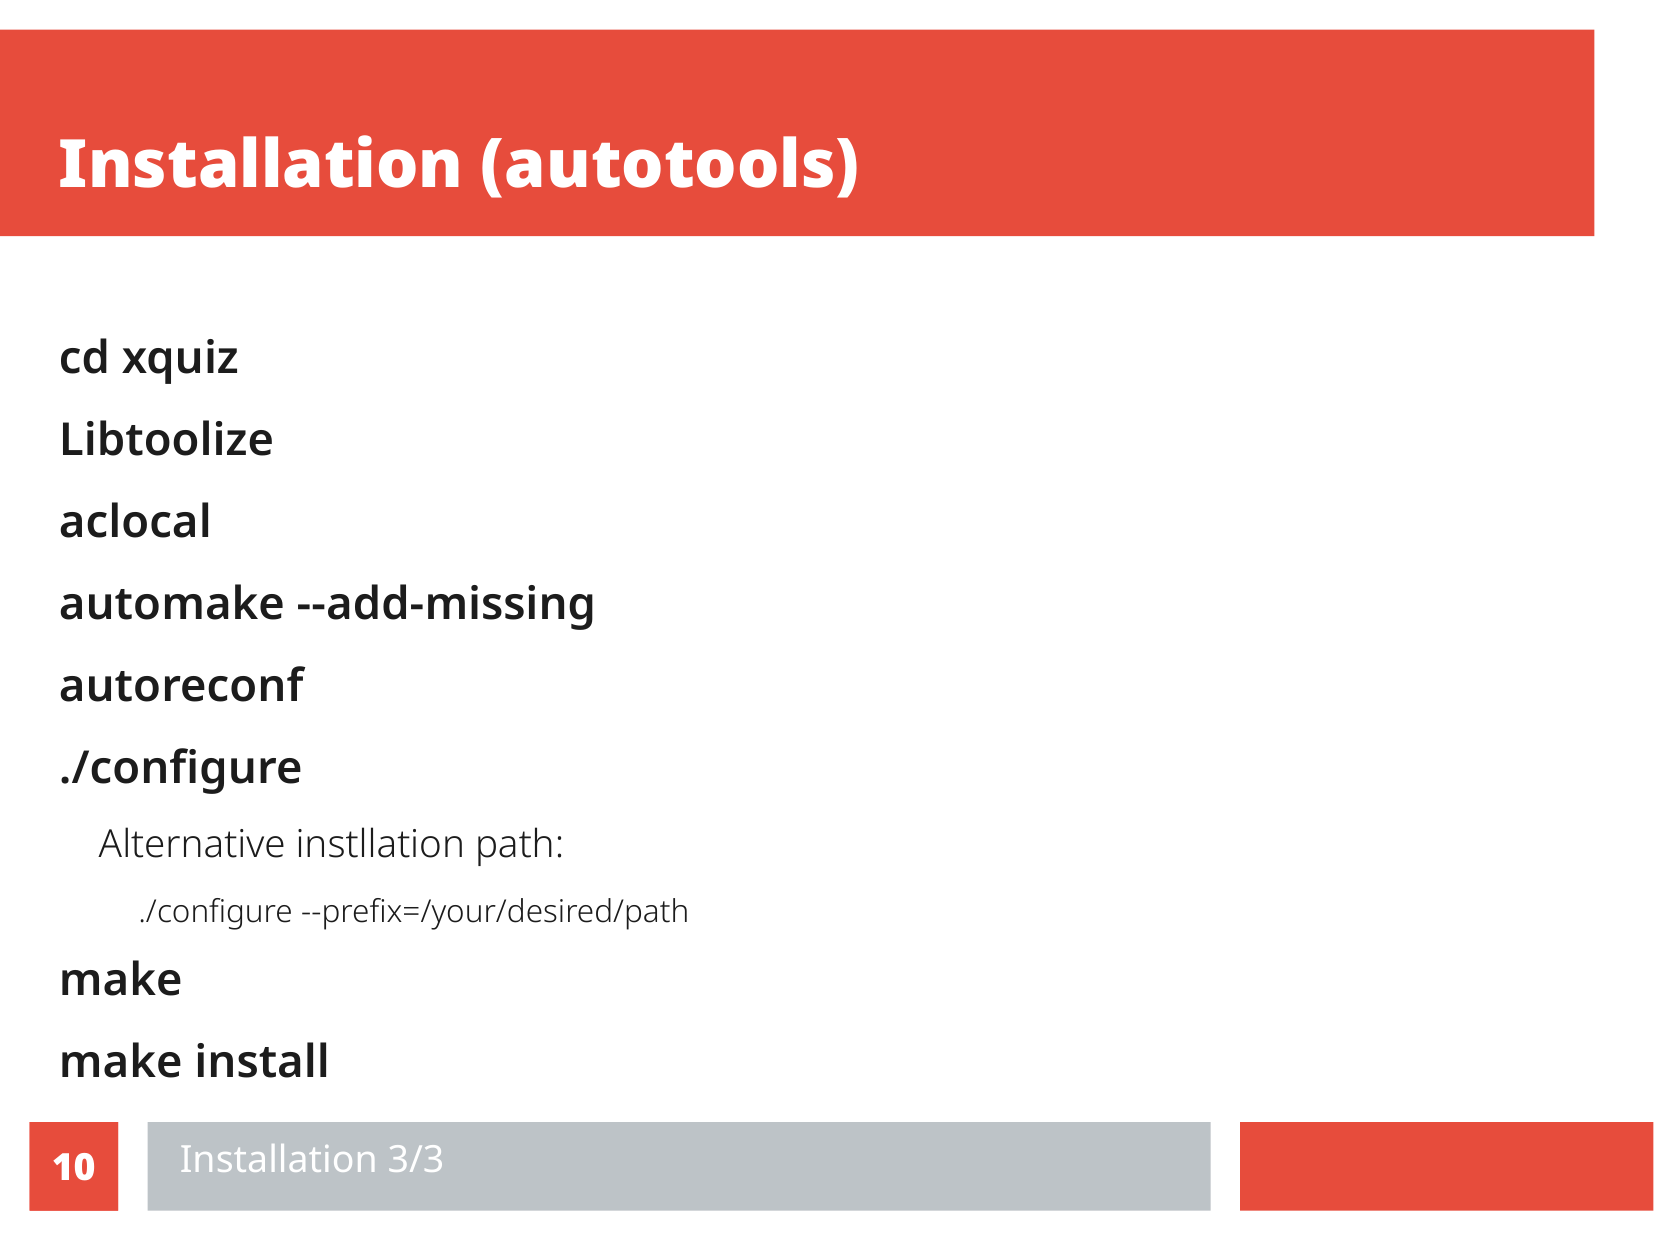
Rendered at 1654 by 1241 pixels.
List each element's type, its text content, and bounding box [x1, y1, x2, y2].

text_box Installation 3/3 [165, 1125, 736, 1184]
title Installation (autotools) [59, 59, 1595, 207]
list cd xquiz Libtoolize aclocal automake --add-missing autoreconf ./configure Alternative instllation path: ./configure --prefix=/your/desired/path make make install [59, 324, 1565, 1093]
